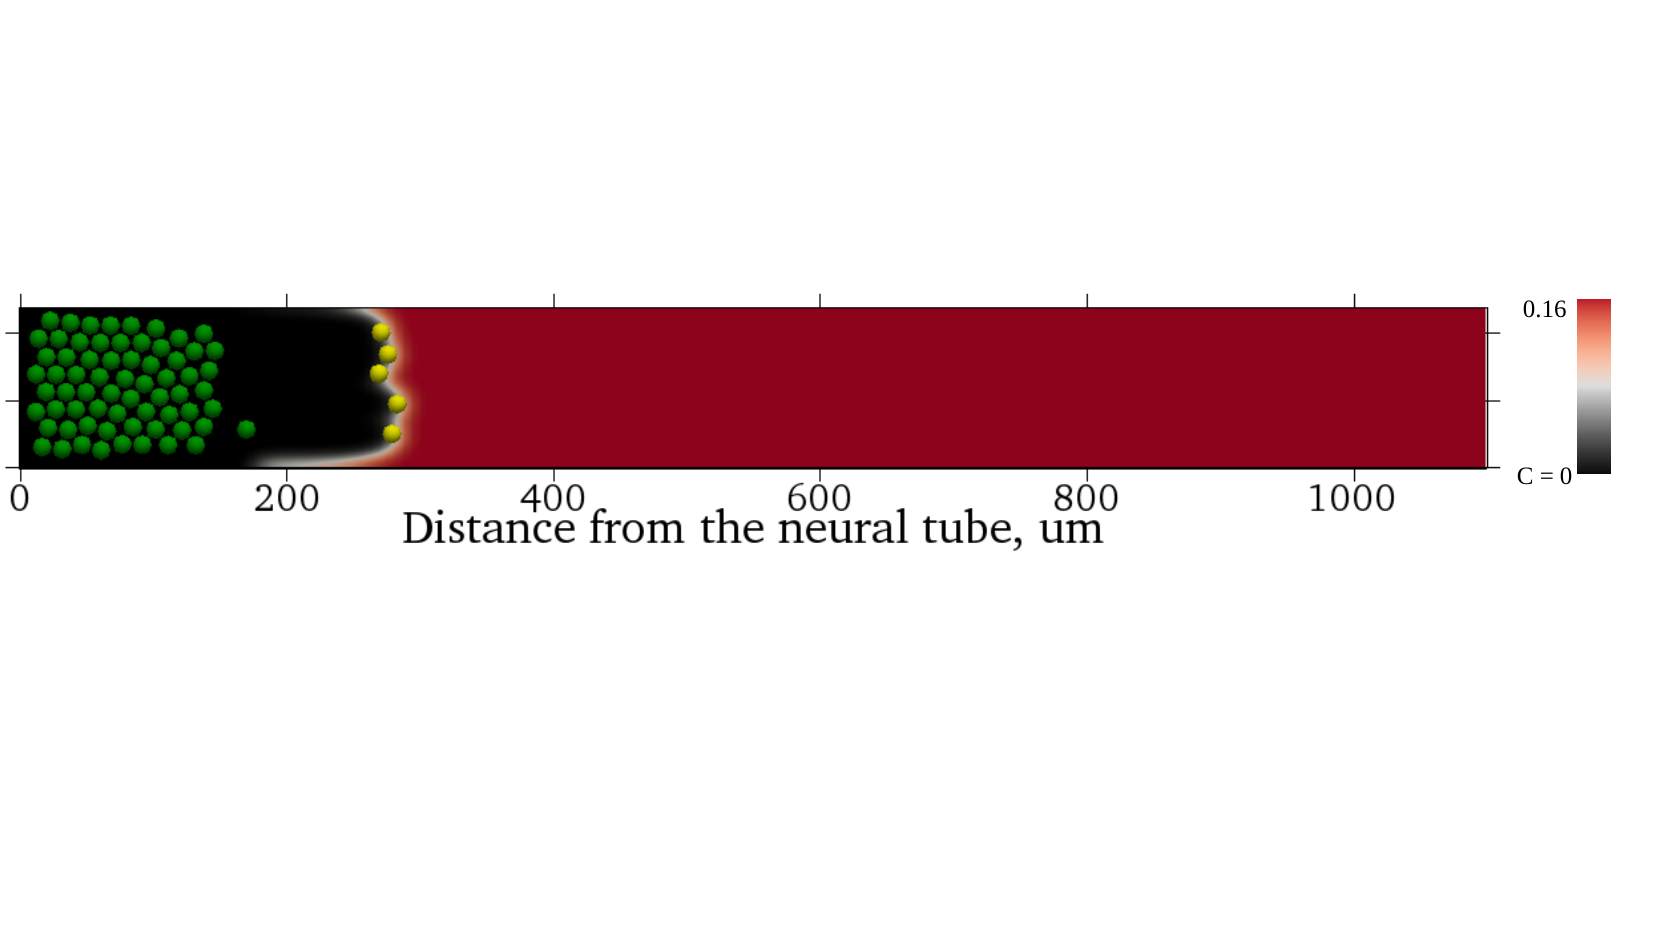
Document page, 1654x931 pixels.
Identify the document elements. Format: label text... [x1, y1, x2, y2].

text_box 0.16 C = 0 [1490, 288, 1599, 502]
picture [1599, 299, 1611, 474]
picture [3, 290, 1507, 556]
